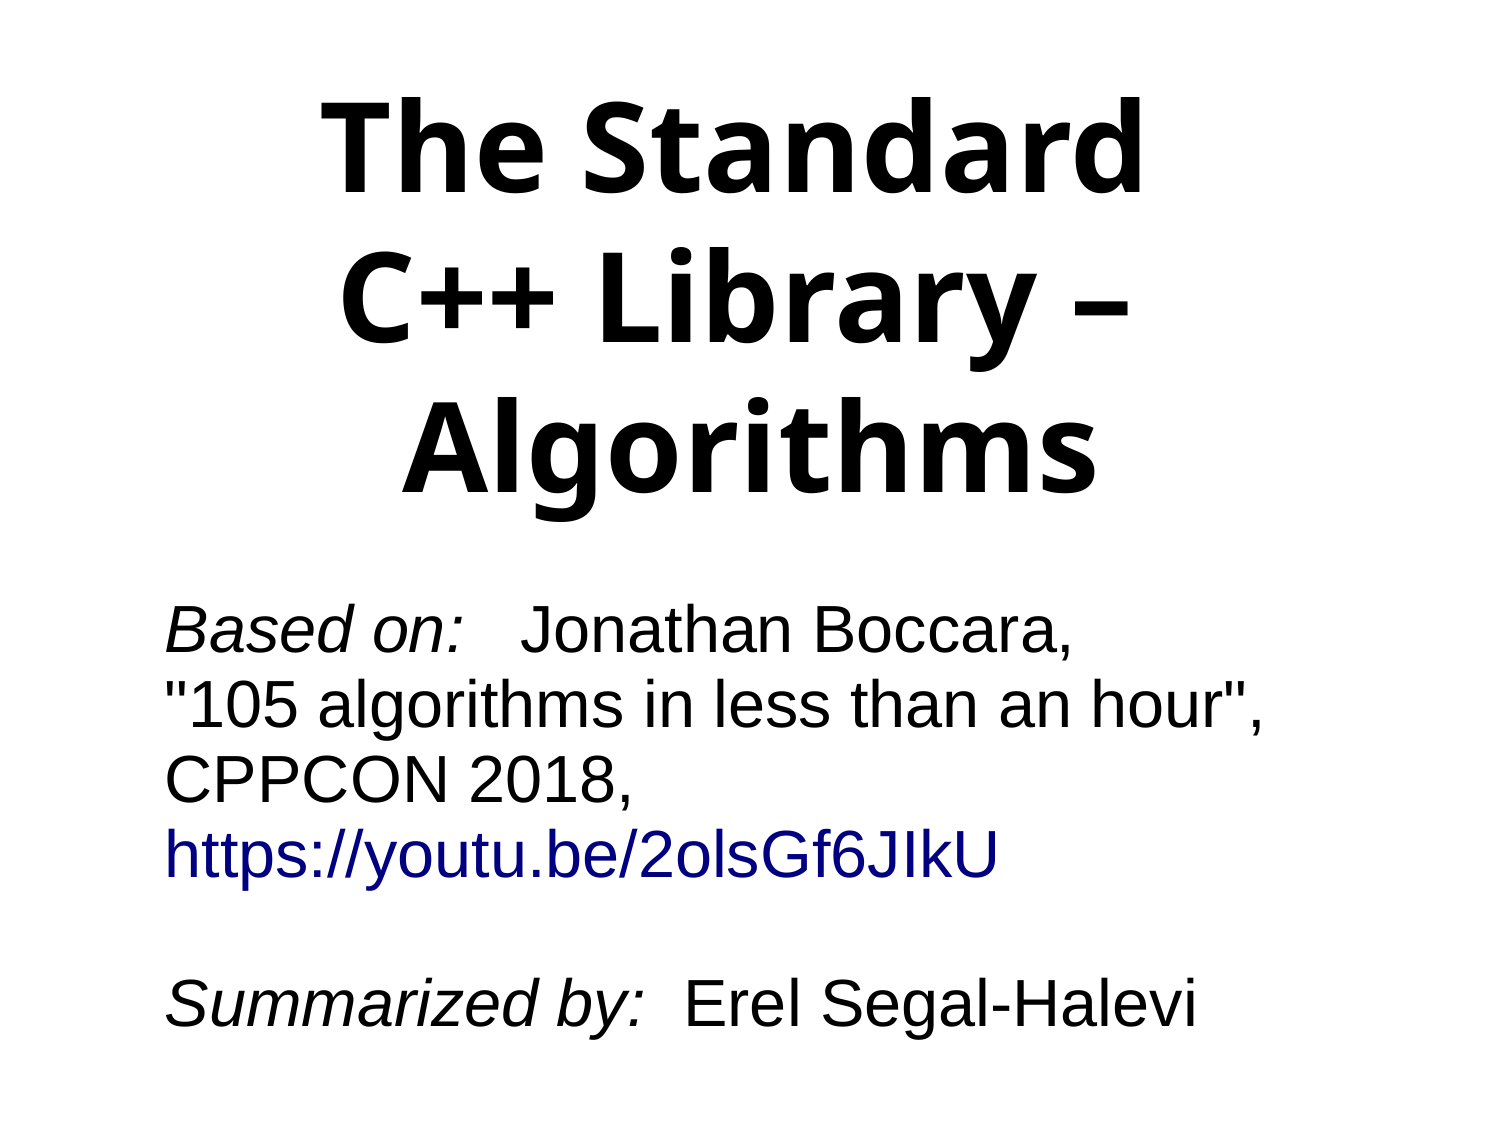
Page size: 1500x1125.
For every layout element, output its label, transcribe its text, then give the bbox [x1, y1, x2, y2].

text_box Based on: Jonathan Boccara, "105 algorithms in less than an hour", CPPCON 2018, https://youtu.be/2olsGf6JIkU Summarized by: Erel Segal-Halevi [150, 585, 1381, 1064]
text_box The Standard C++ Library – Algorithms [304, 60, 1198, 526]
